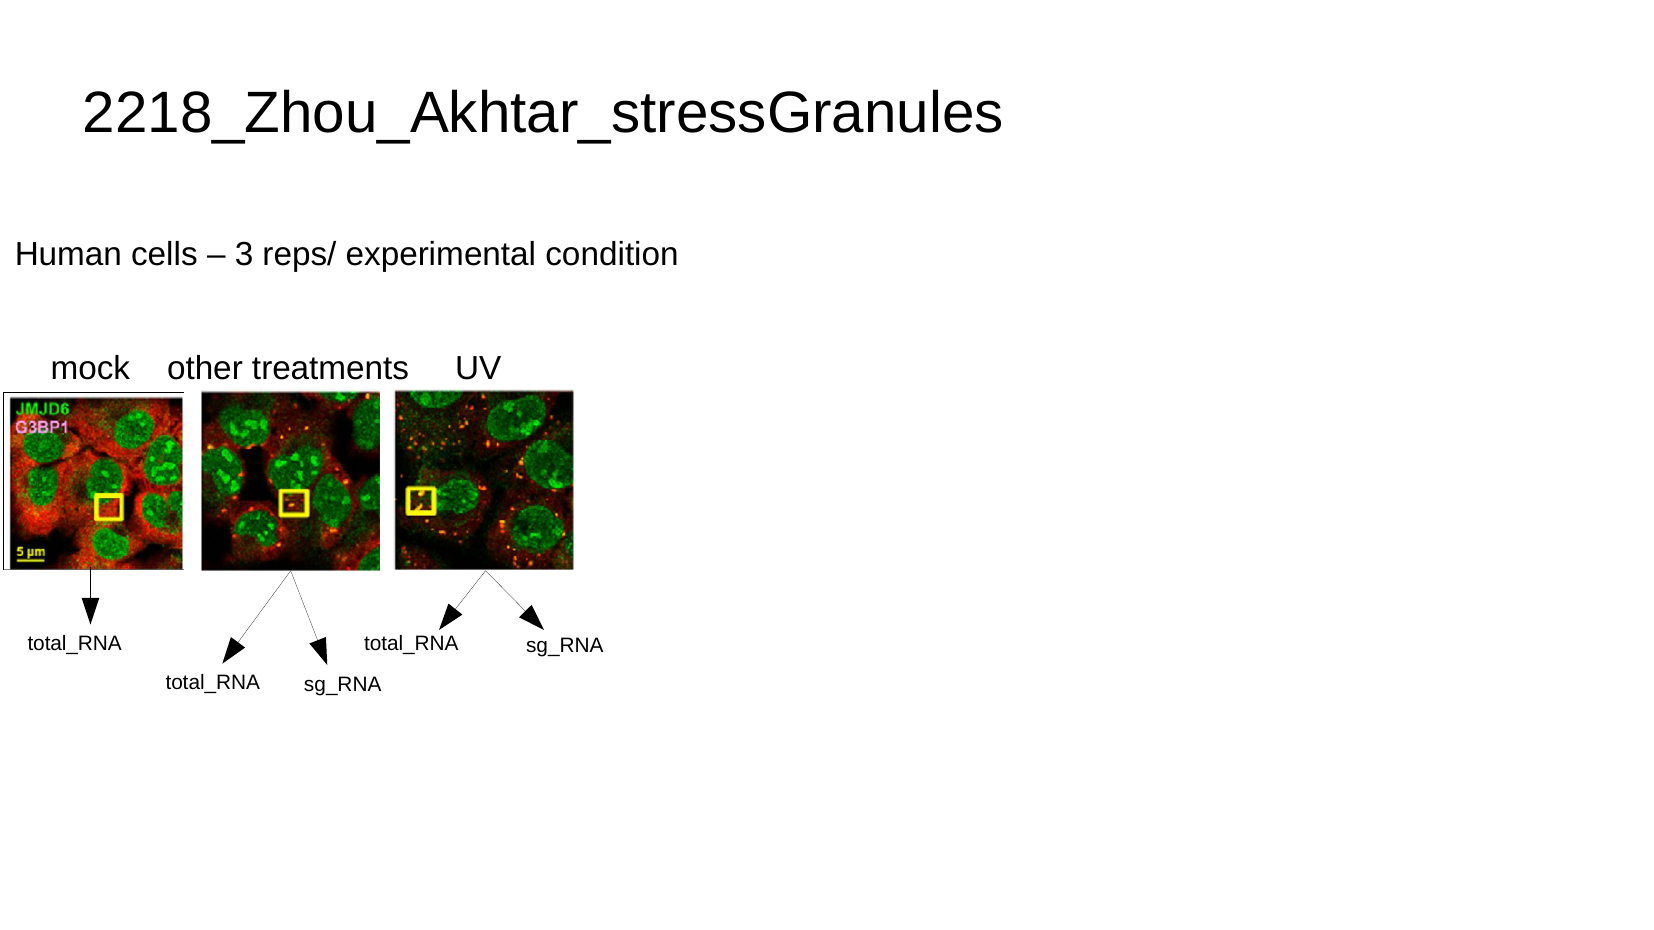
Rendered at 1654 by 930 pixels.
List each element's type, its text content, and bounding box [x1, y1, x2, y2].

text_box mock other treatments UV [35, 341, 604, 399]
text_box total_RNA [349, 624, 506, 686]
text_box sg_RNA [511, 625, 700, 688]
text_box Human cells – 3 reps/ experimental condition [0, 228, 811, 285]
title 2218_Zhou_Akhtar_stressGranules [82, 29, 1234, 196]
picture [391, 399, 575, 571]
picture [201, 399, 380, 571]
text_box total_RNA [150, 663, 307, 726]
text_box sg_RNA [289, 665, 478, 727]
text_box total_RNA [12, 624, 169, 686]
picture [3, 392, 184, 571]
